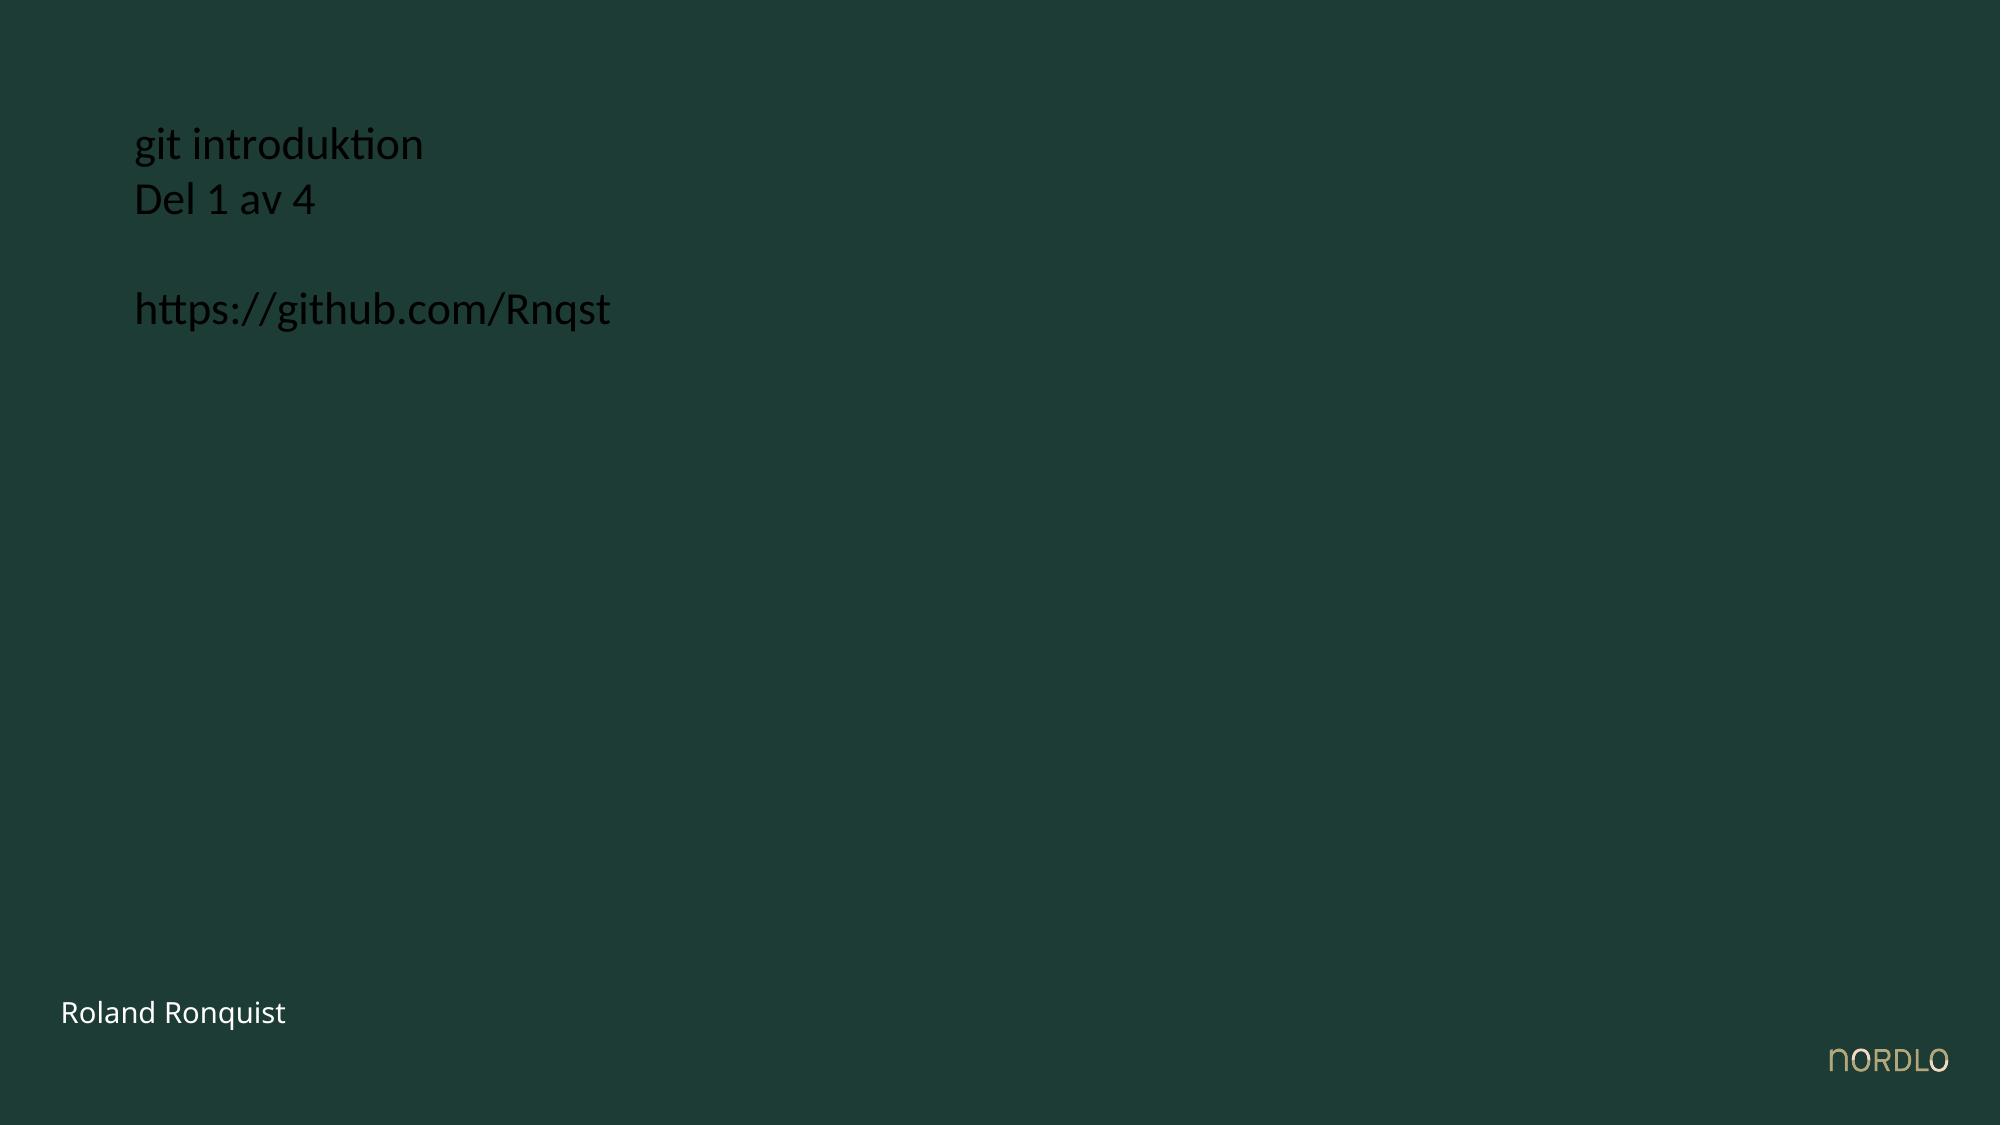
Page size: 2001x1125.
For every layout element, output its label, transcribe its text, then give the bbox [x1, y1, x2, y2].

text_box git introduktion Del 1 av 4 https://github.com/Rnqst [134, 113, 1888, 447]
text_box Roland Ronquist [60, 994, 631, 1056]
